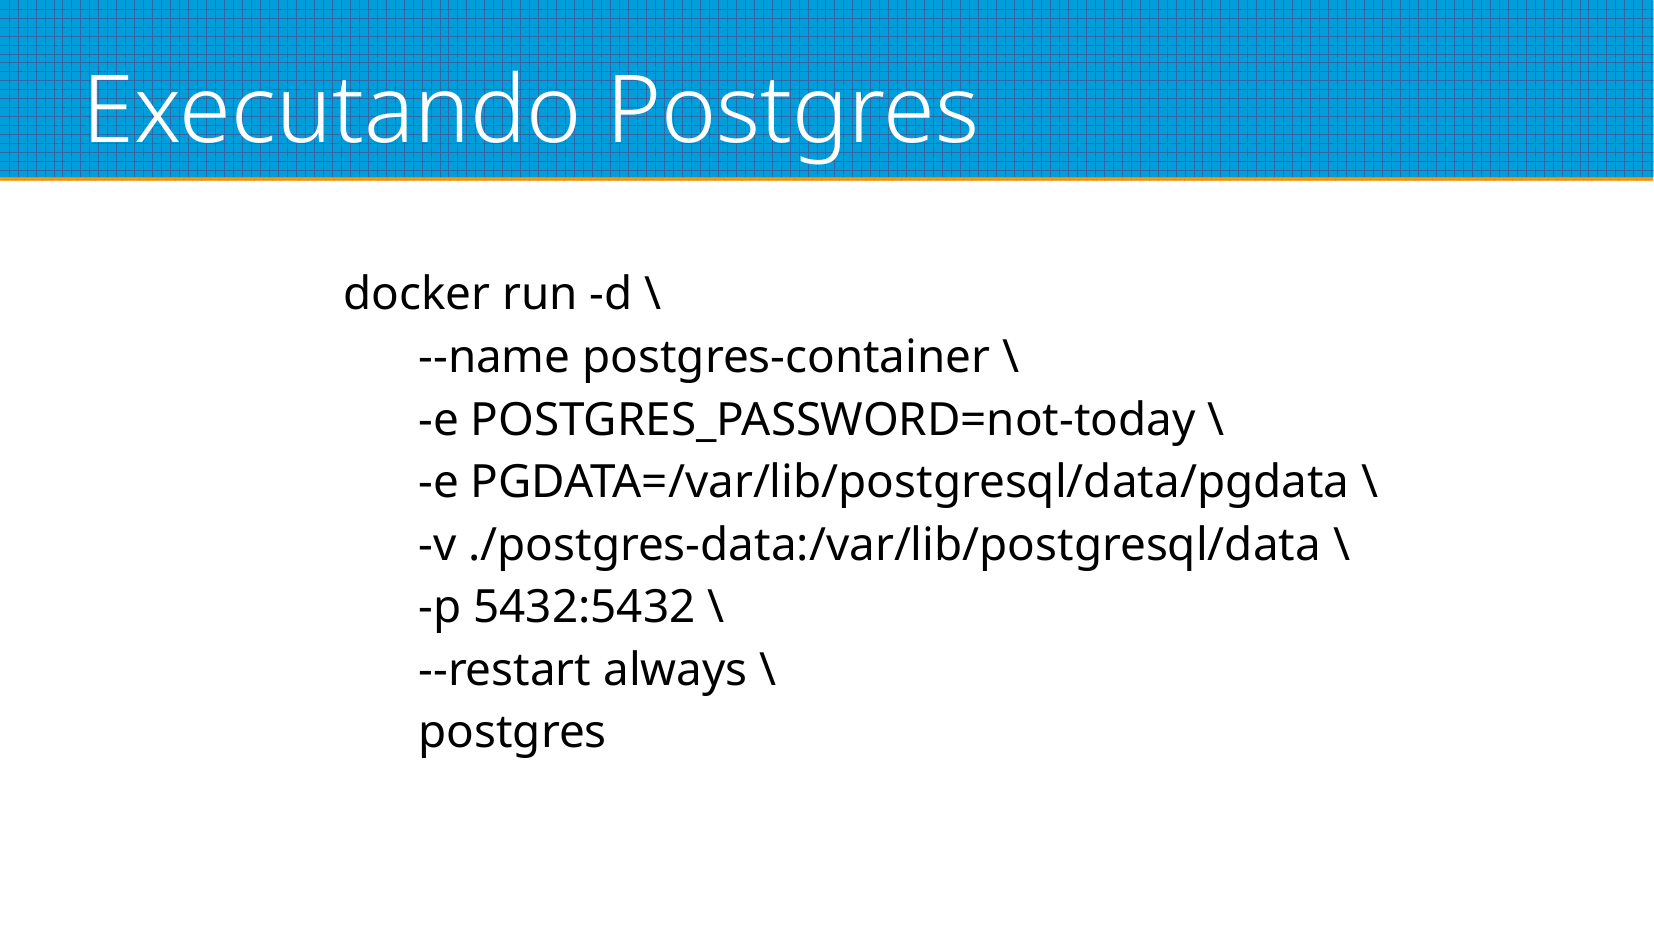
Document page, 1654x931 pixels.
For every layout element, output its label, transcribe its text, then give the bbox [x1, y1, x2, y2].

text_box docker run -d \ --name postgres-container \ -e POSTGRES_PASSWORD=not-today \ -e PGDATA=/var/lib/postgresql/data/pgdata \ -v ./postgres-data:/var/lib/postgresql/data \ -p 5432:5432 \ --restart always \ postgres [337, 300, 1326, 723]
title Executando Postgres [82, 14, 1571, 171]
